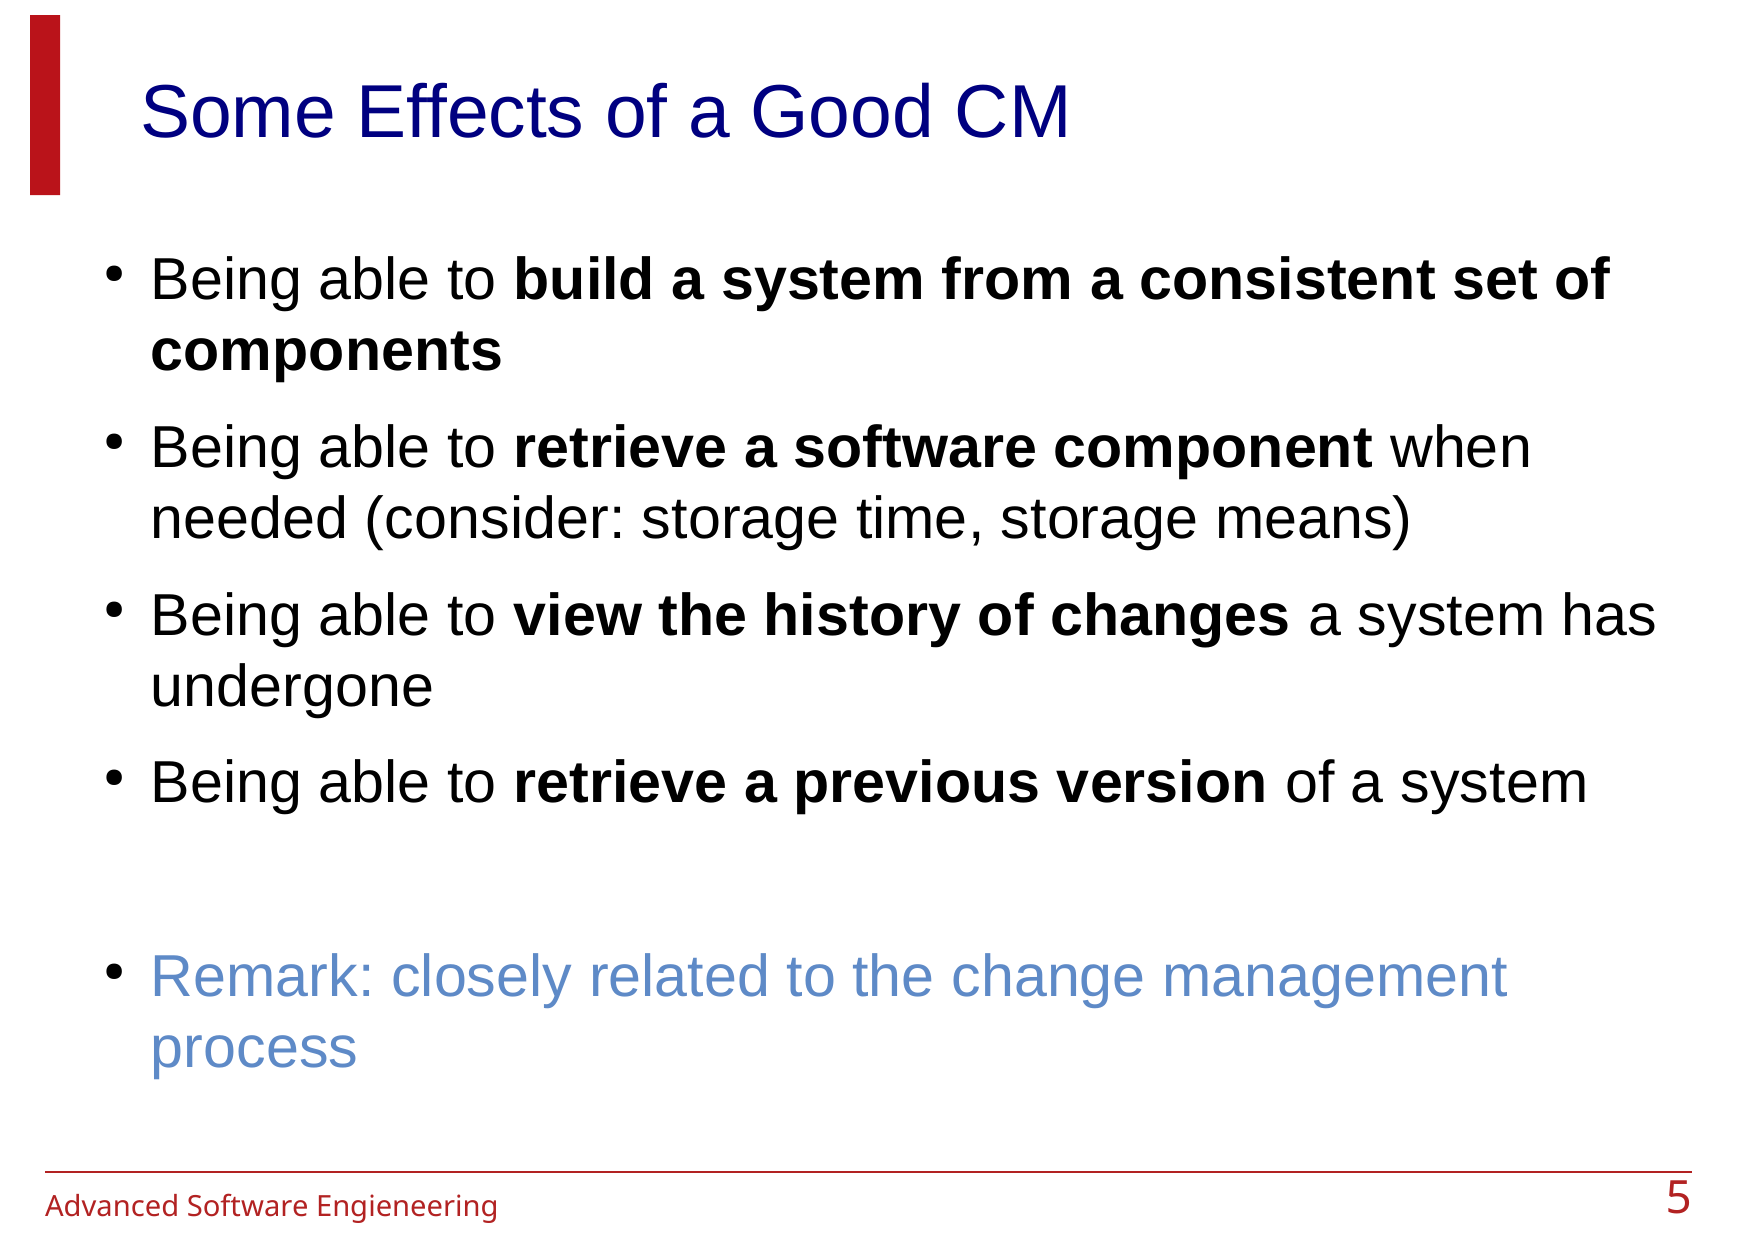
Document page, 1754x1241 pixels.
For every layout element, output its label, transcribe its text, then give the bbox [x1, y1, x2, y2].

title Some Effects of a Good CM [90, 19, 1726, 196]
list Being able to build a system from a consistent set of components Being able to retrieve a software component when needed (consider: storage time, storage means) Being able to view the history of changes a system has undergone Being able to retrieve a previous version of a system Remark: closely related to the change management process [87, 240, 1696, 1081]
